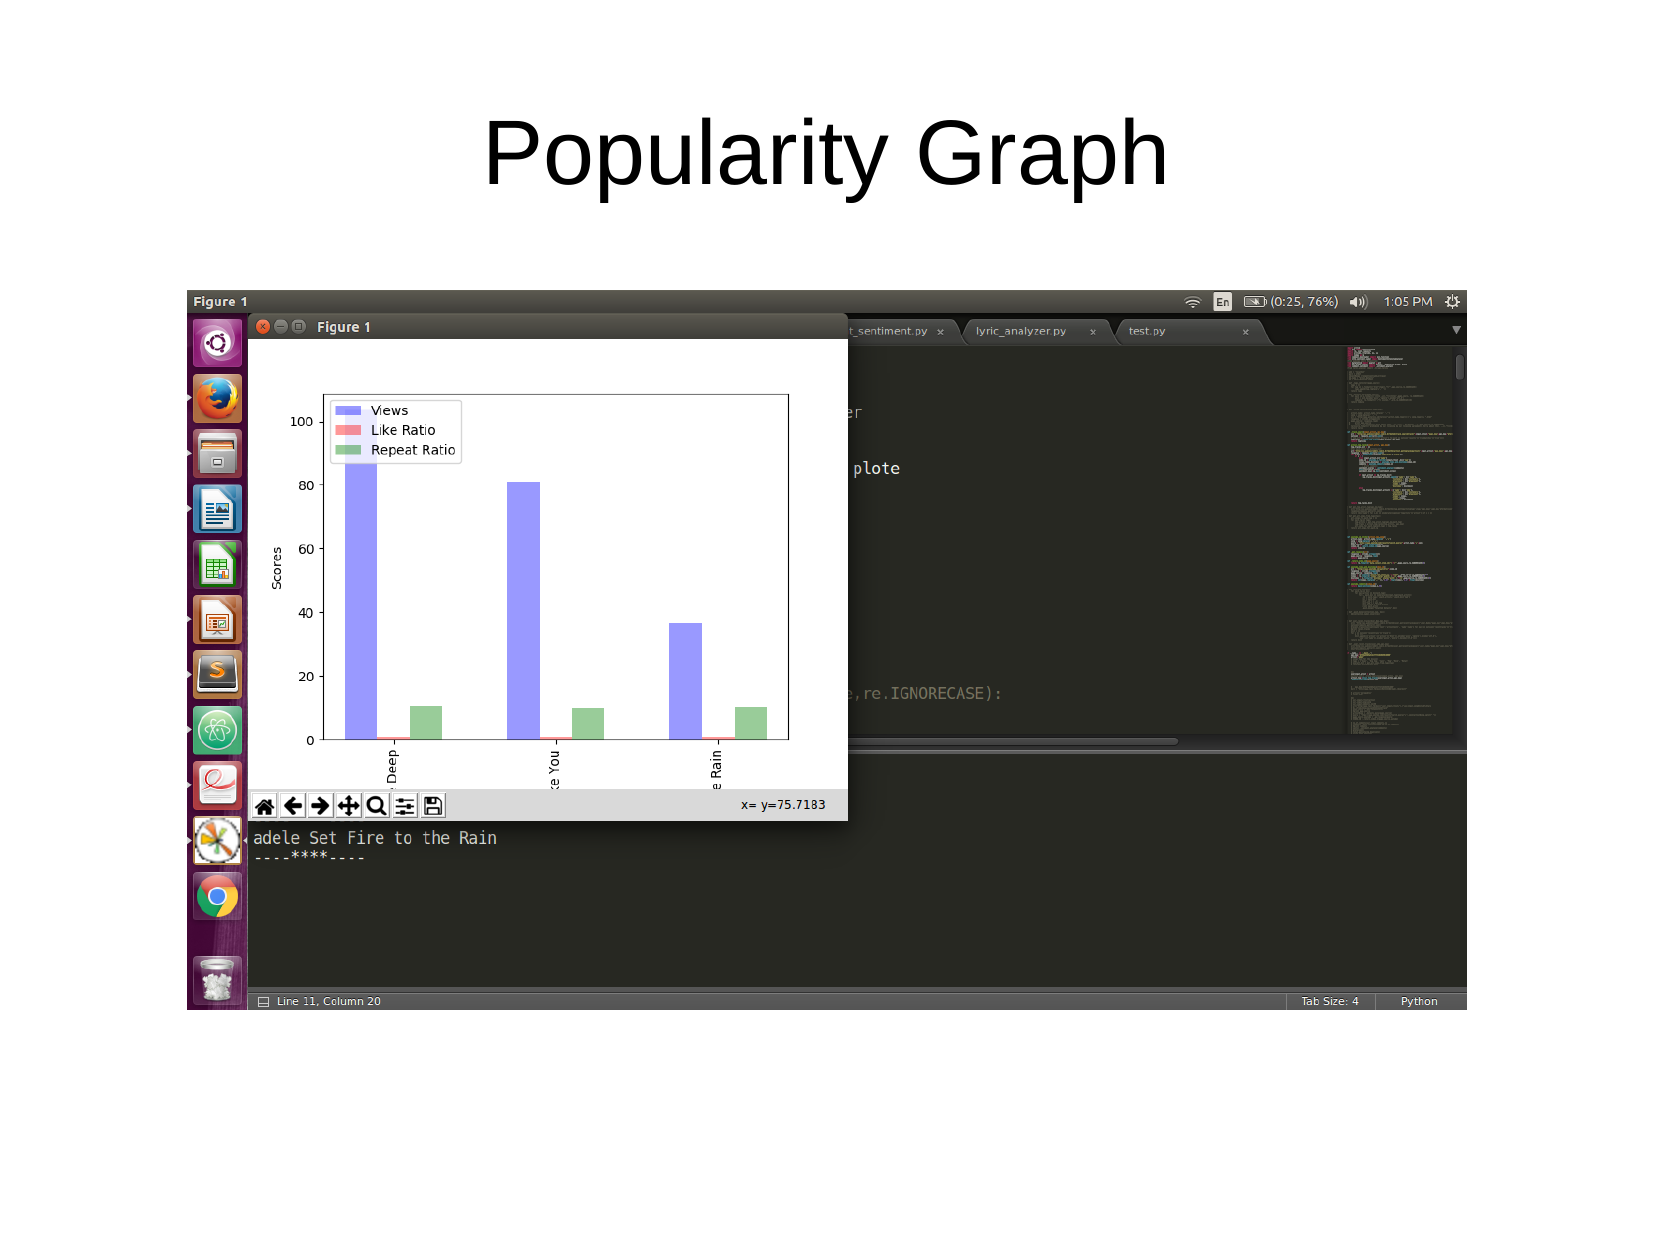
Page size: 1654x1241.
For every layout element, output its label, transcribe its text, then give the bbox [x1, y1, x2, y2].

picture [187, 290, 1467, 1010]
title Popularity Graph [82, 49, 1571, 257]
